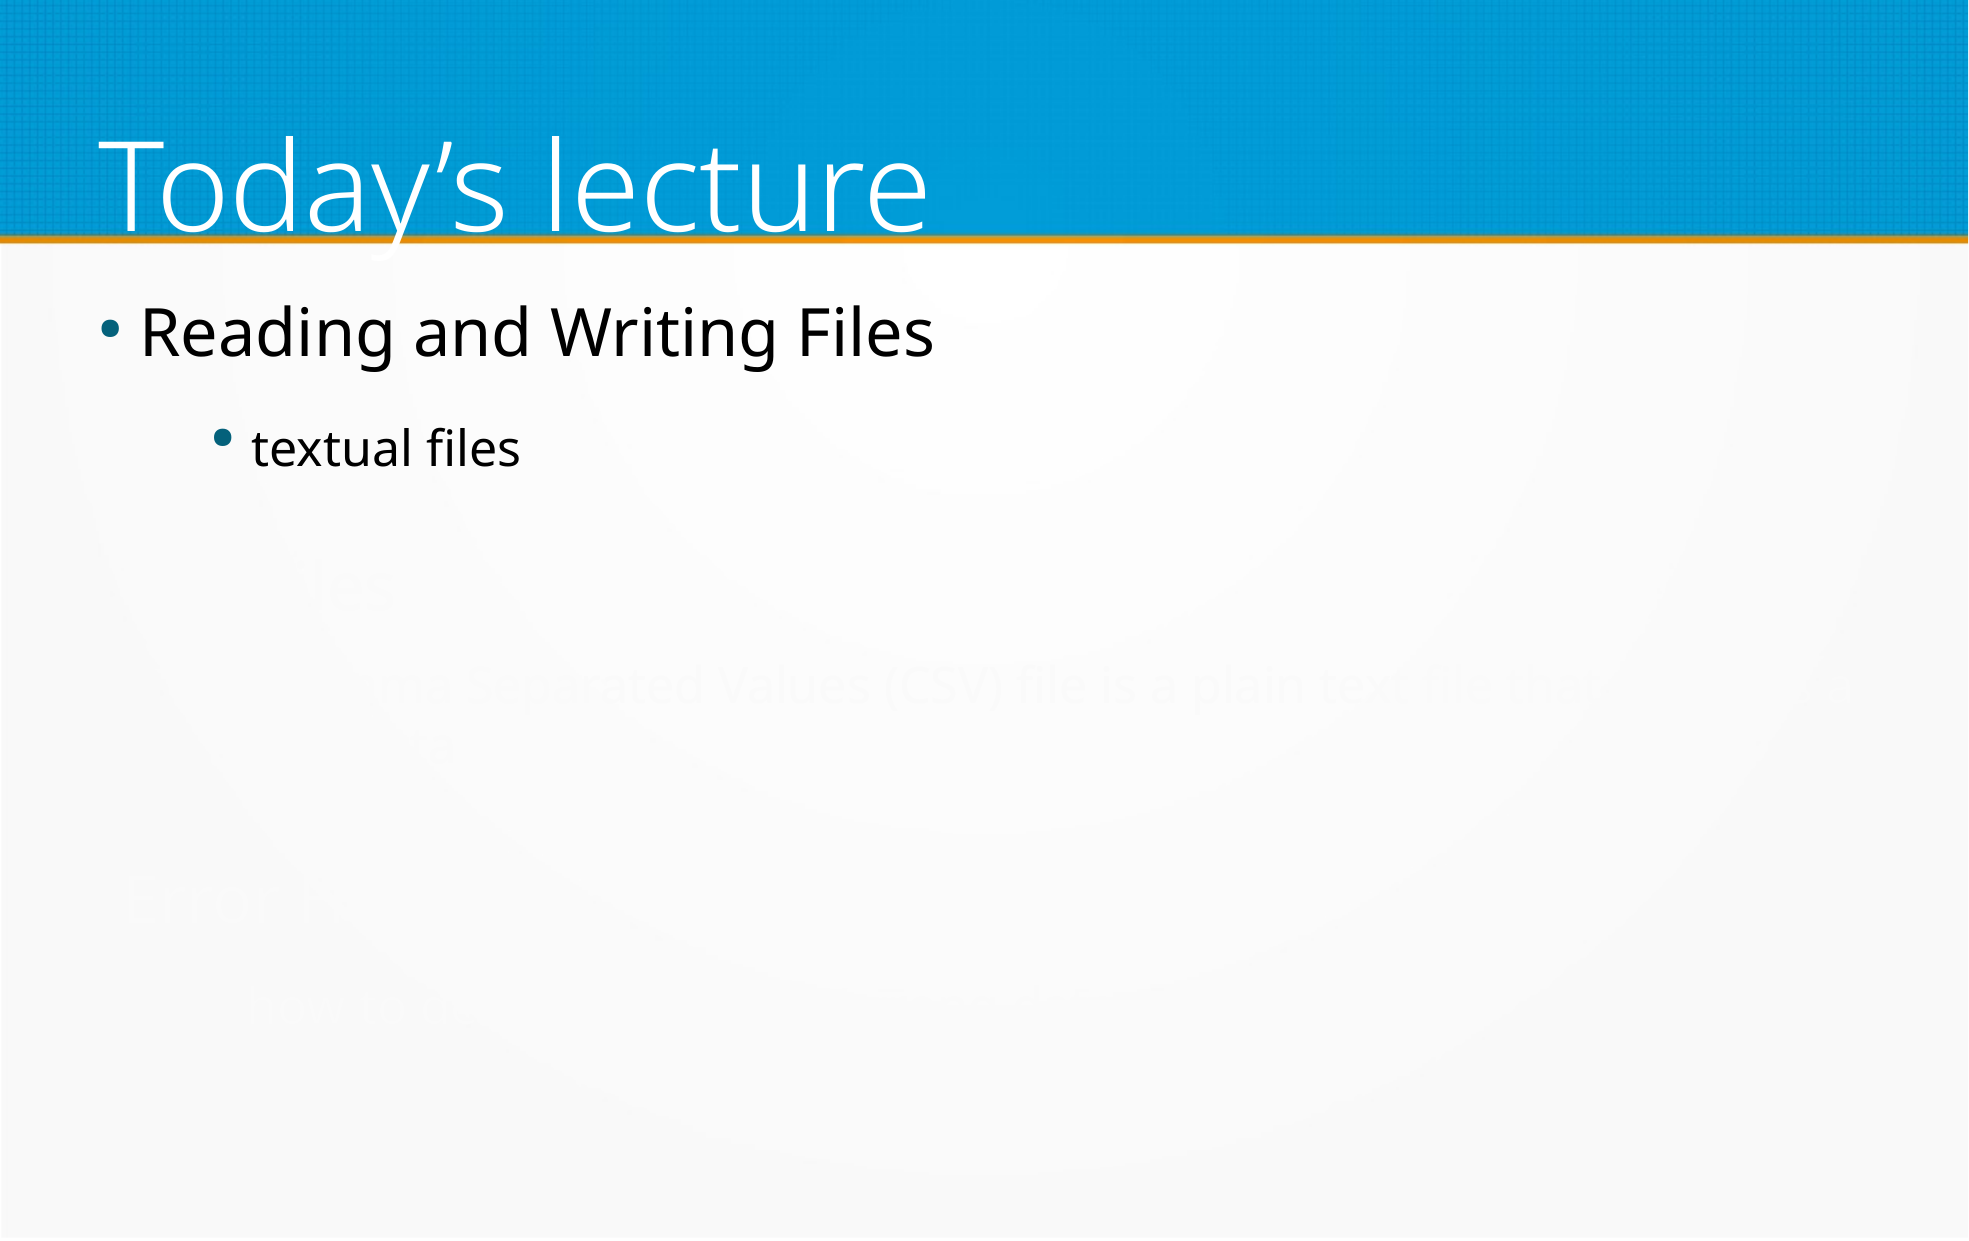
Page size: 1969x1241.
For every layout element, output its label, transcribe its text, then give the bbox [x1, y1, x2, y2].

title Today’s lecture [98, 49, 1870, 257]
picture [0, 233, 1969, 1241]
list Reading and Writing Files textual files CSV Files a Comma Separated Values (CSV) file is a plain text file that contains a list of data Error Handling how to deal with missing/wrong data [98, 290, 1870, 1156]
